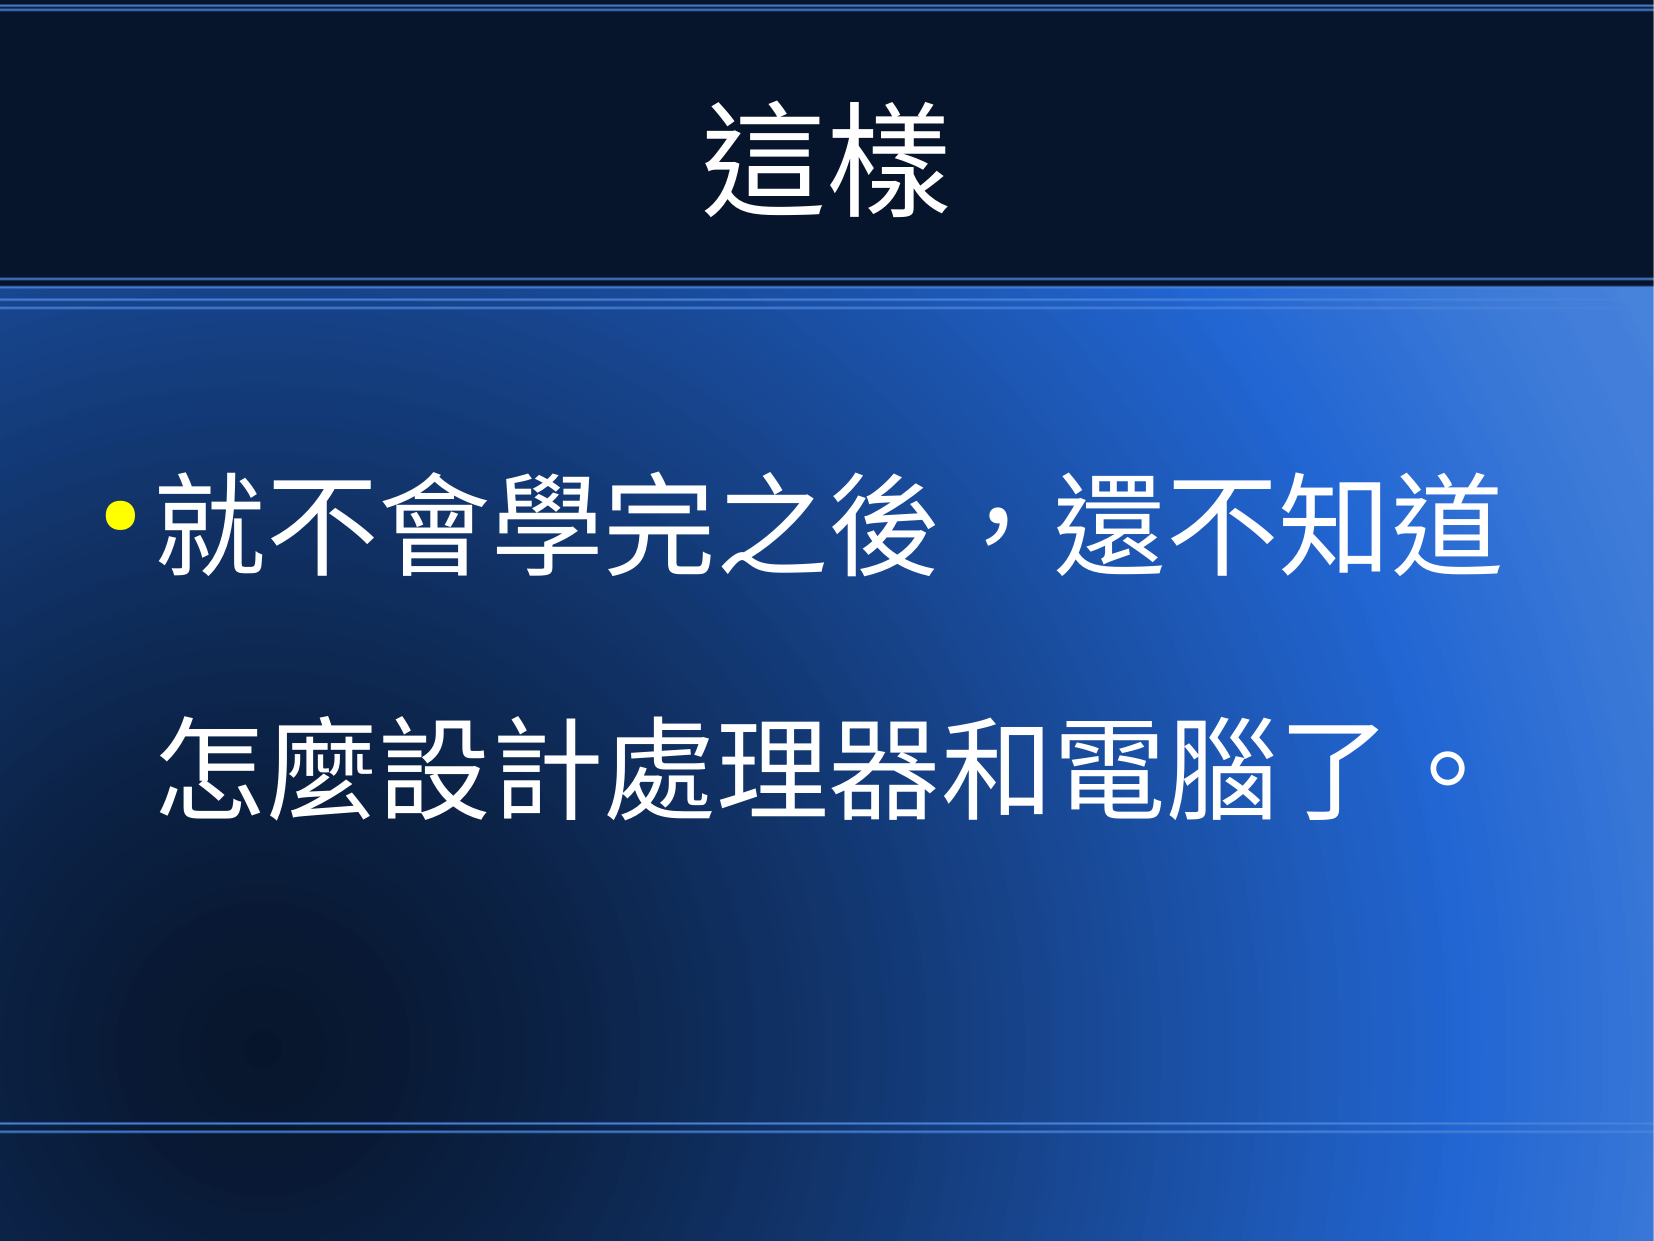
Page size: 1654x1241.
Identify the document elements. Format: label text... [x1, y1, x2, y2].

list 就不會學完之後，還不知道怎麼設計處理器和電腦了。 [82, 355, 1571, 1241]
picture [0, 0, 1654, 1241]
title 這樣 [82, 49, 1571, 257]
